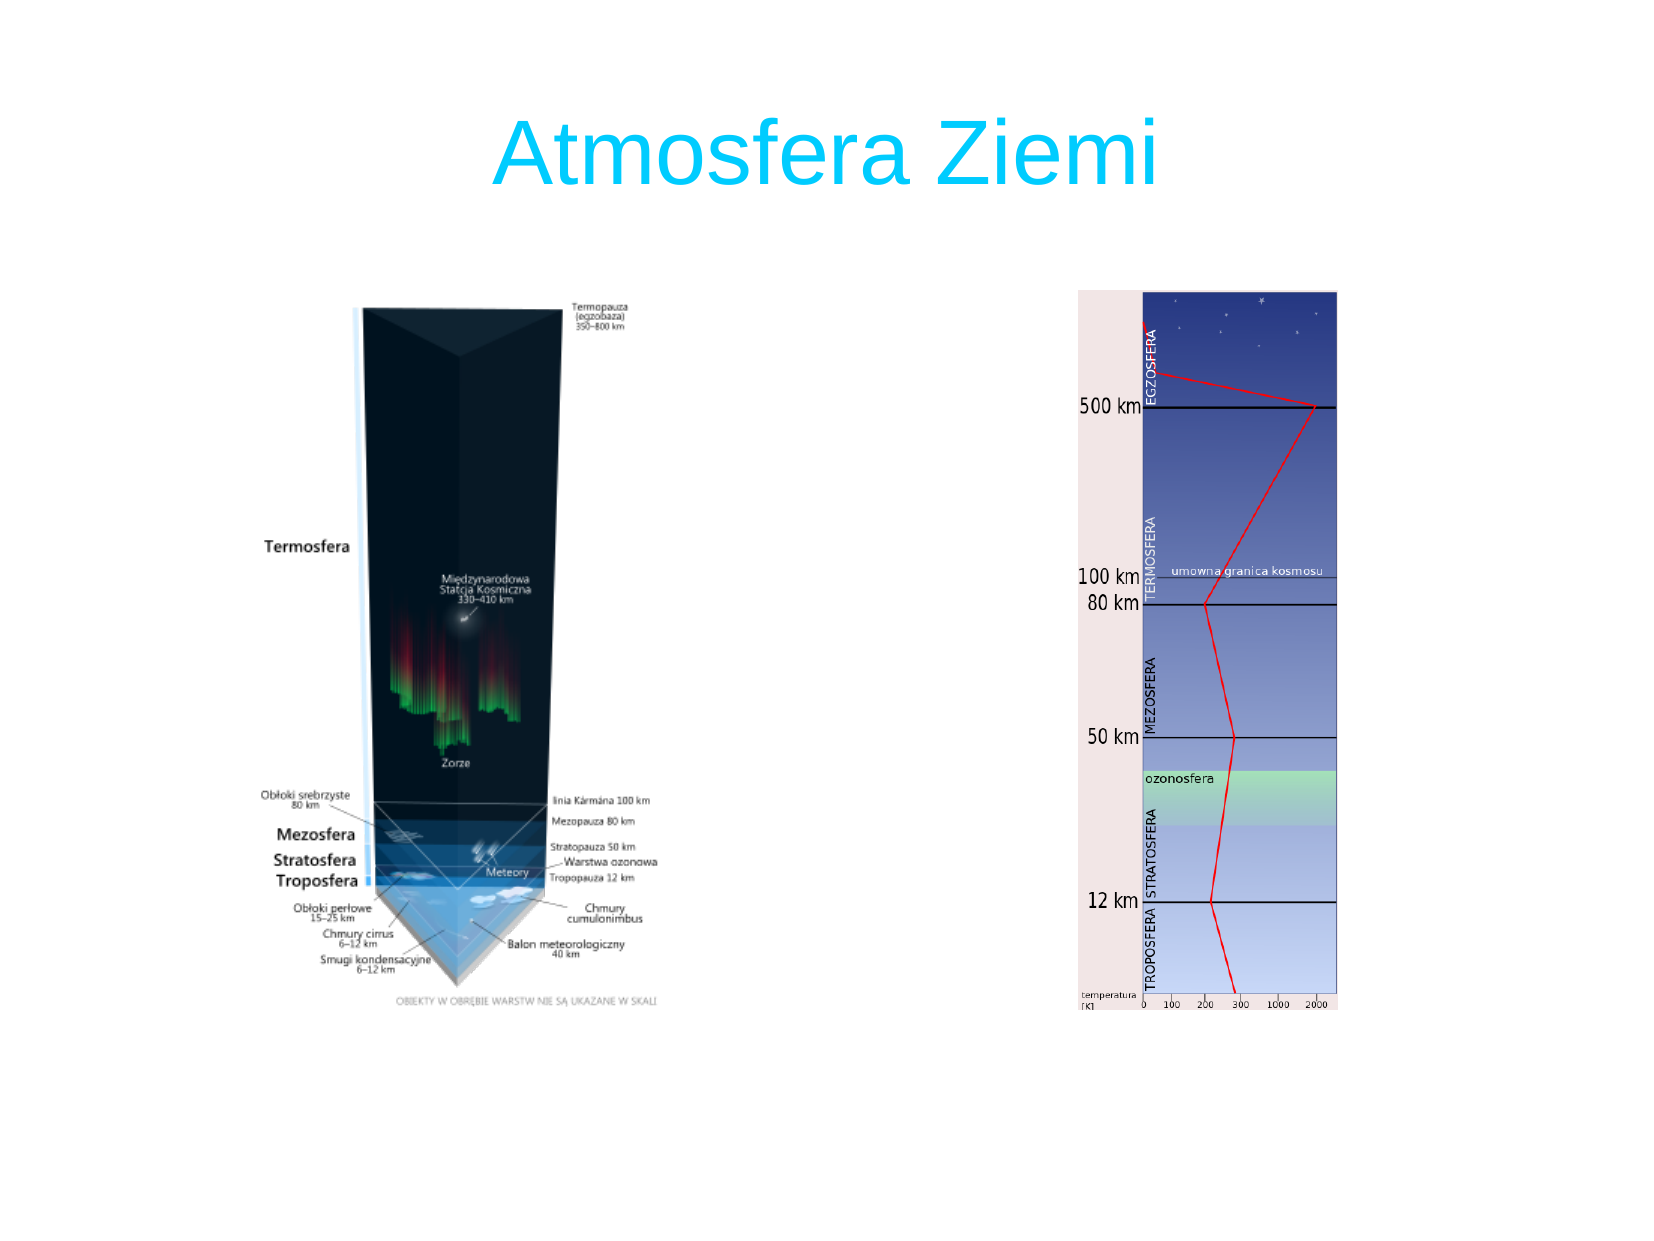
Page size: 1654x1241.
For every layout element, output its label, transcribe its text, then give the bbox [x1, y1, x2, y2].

picture [230, 290, 662, 1010]
title Atmosfera Ziemi [82, 49, 1571, 257]
picture [1078, 290, 1338, 1010]
